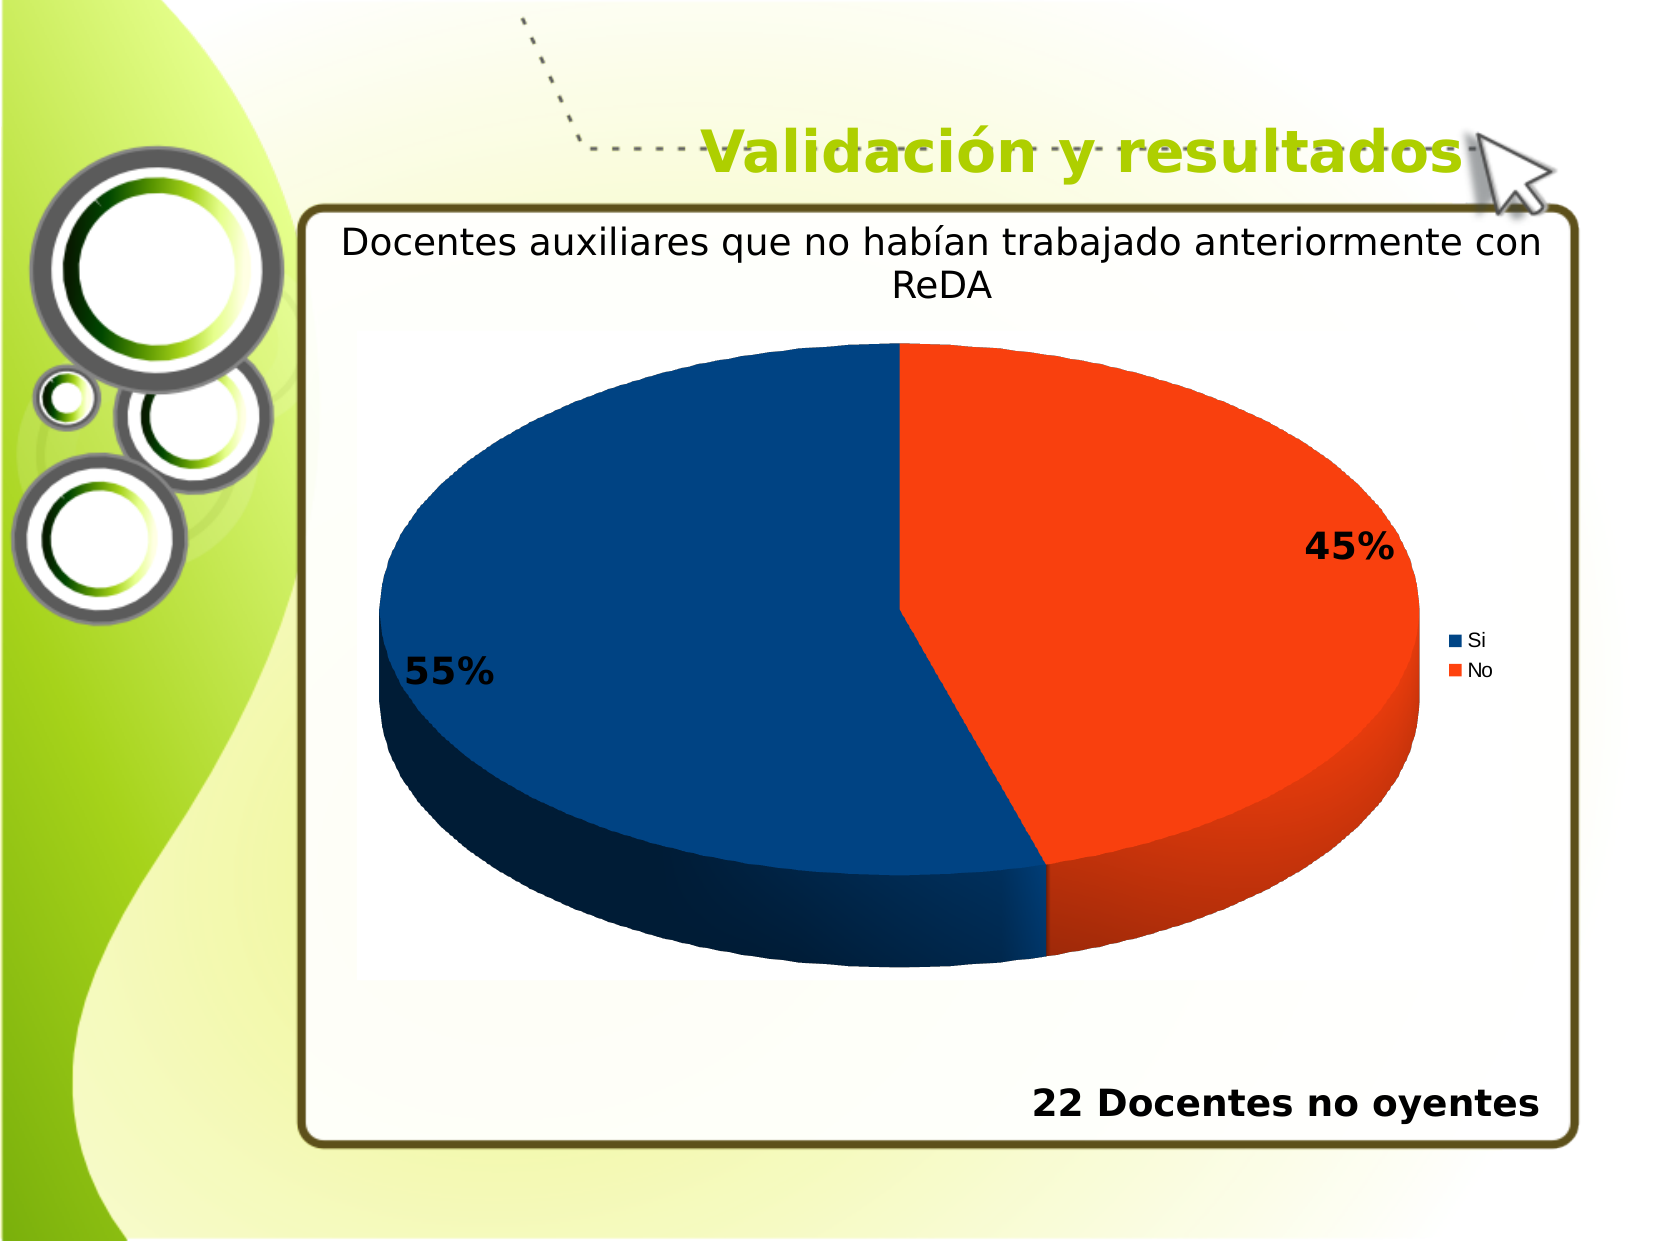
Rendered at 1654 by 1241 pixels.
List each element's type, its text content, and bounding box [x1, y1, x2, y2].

text_box Validación y resultados [578, 76, 1501, 160]
text_box 22 Docentes no oyentes [1003, 1074, 1595, 1134]
text_box Docentes auxiliares que no habían trabajado anteriormente con ReDA [312, 213, 1571, 316]
chart [356, 330, 1512, 981]
picture [0, 0, 1654, 1241]
